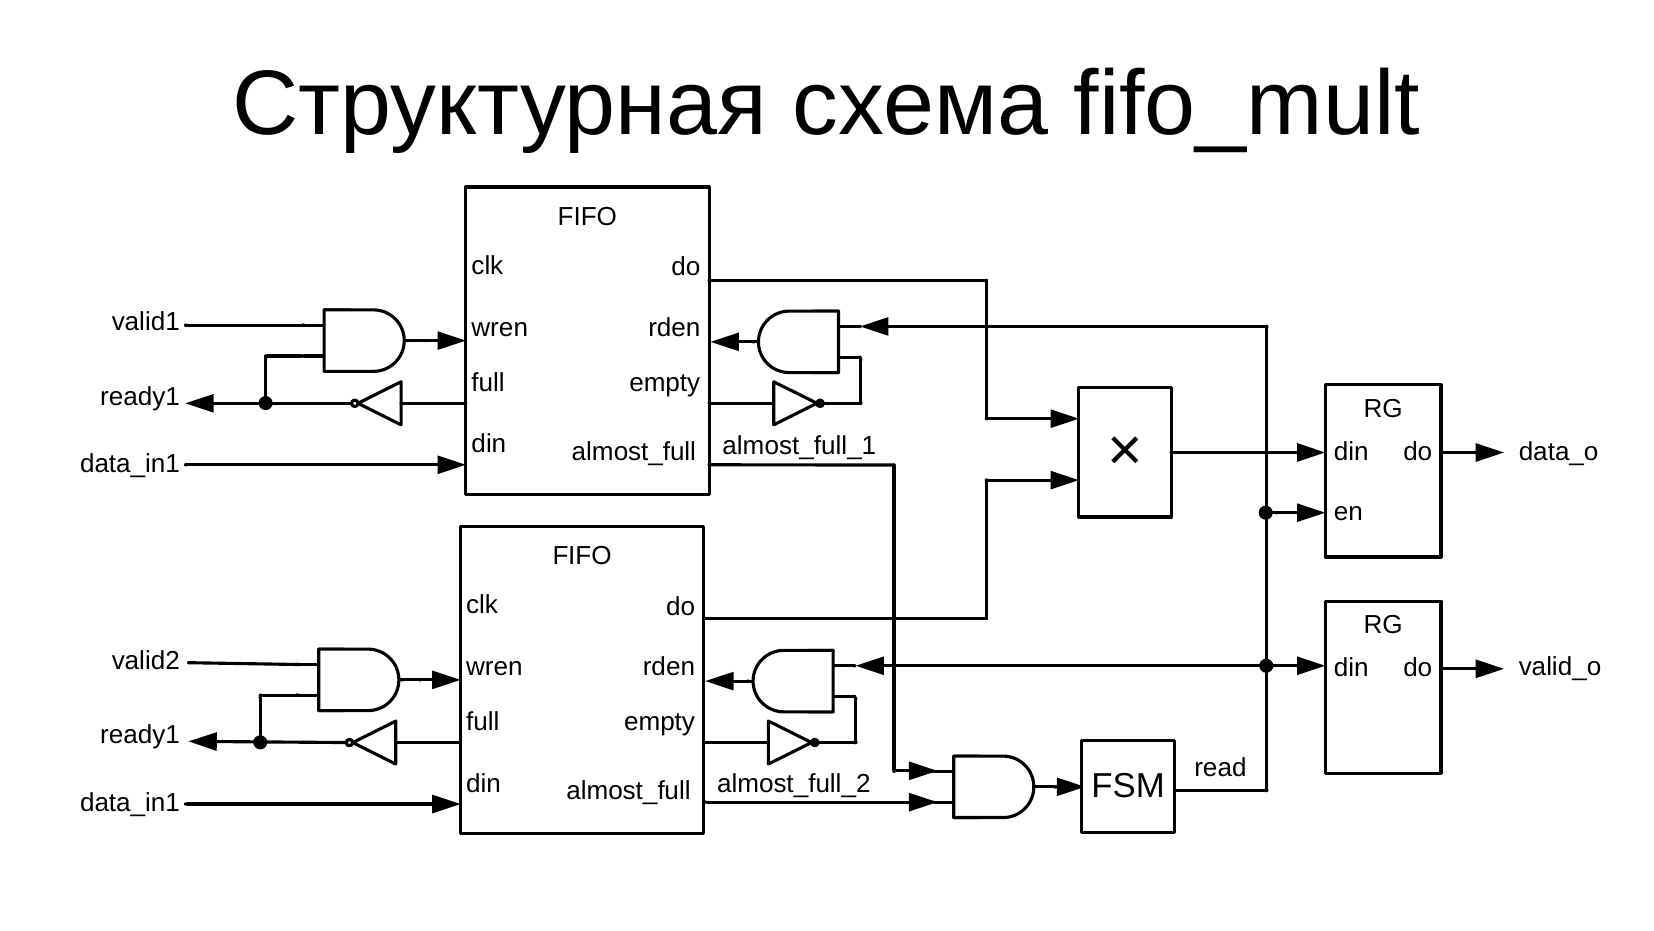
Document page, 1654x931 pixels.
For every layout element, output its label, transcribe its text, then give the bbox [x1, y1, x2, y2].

picture [75, 180, 1607, 841]
title Структурная схема fifo_mult [82, 25, 1571, 180]
